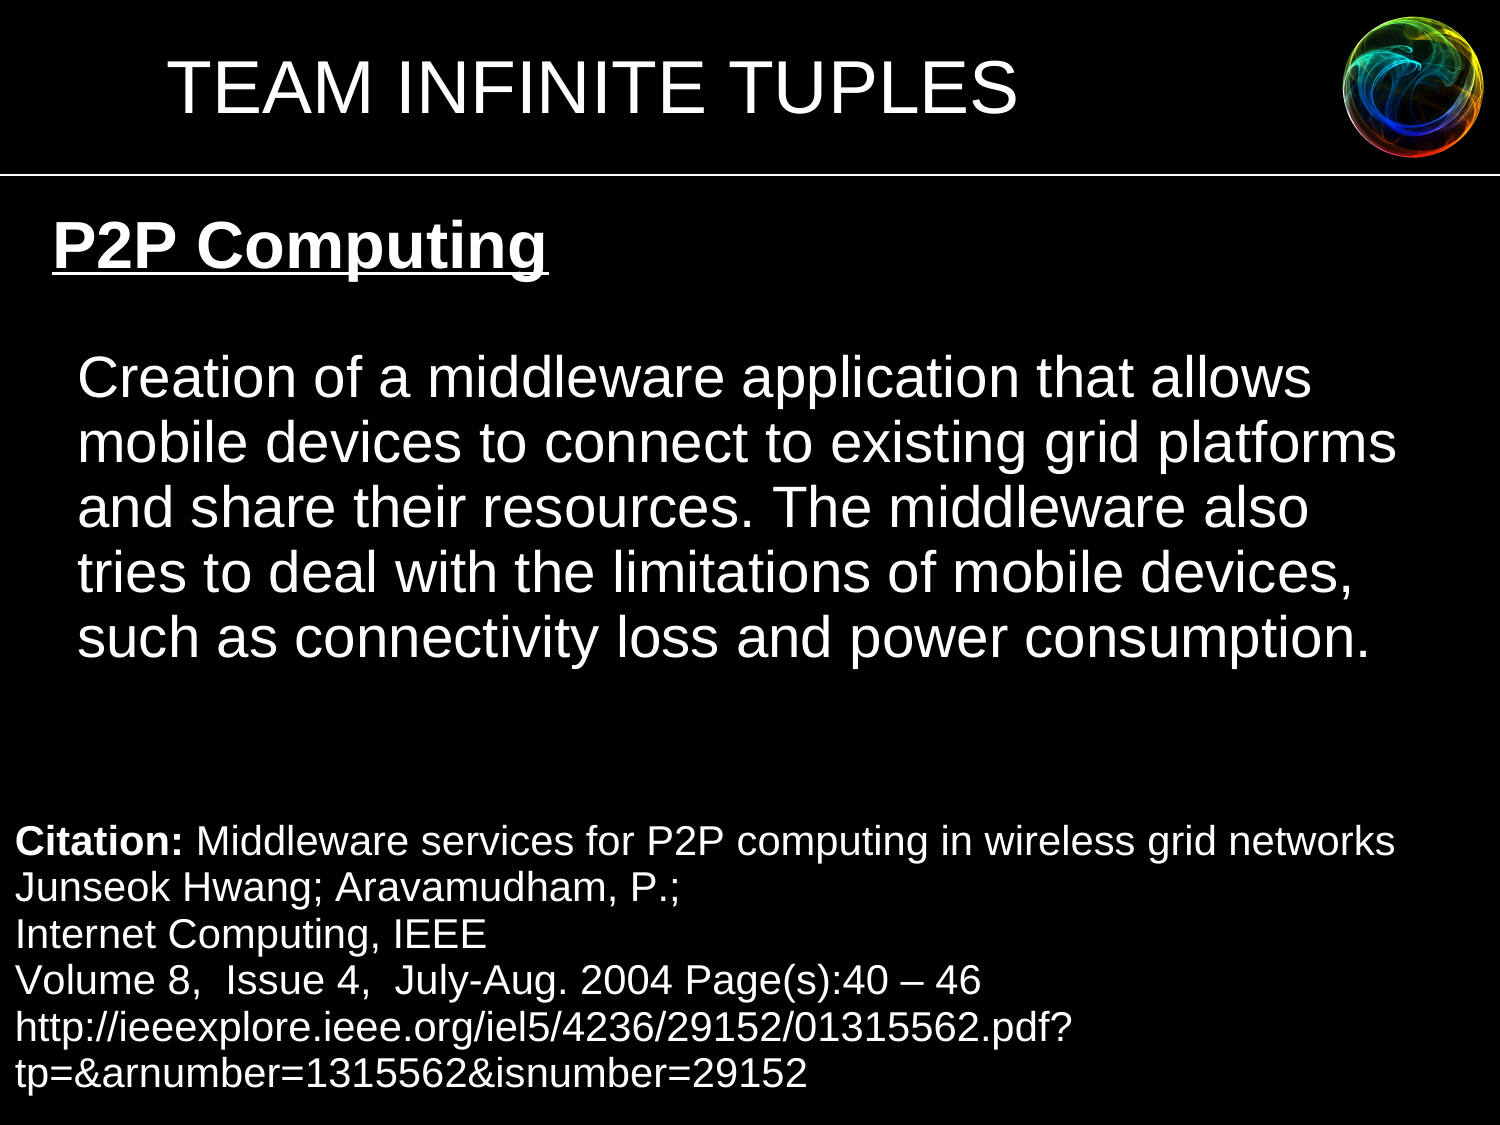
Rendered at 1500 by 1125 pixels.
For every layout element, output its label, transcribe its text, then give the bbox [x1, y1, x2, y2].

text_box Citation: Middleware services for P2P computing in wireless grid networks Junseok Hwang; Aravamudham, P.; Internet Computing, IEEE Volume 8, Issue 4, July-Aug. 2004 Page(s):40 – 46 http://ieeexplore.ieee.org/iel5/4236/29152/01315562.pdf?tp=&arnumber=1315562&isnumber=29152 [0, 809, 1500, 1105]
text_box TEAM INFINITE TUPLES [0, 37, 1188, 137]
text_box Creation of a middleware application that allows mobile devices to connect to existing grid platforms and share their resources. The middleware also tries to deal with the limitations of mobile devices, such as connectivity loss and power consumption. [62, 337, 1438, 679]
text_box P2P Computing [37, 199, 663, 291]
picture [1325, 0, 1500, 174]
